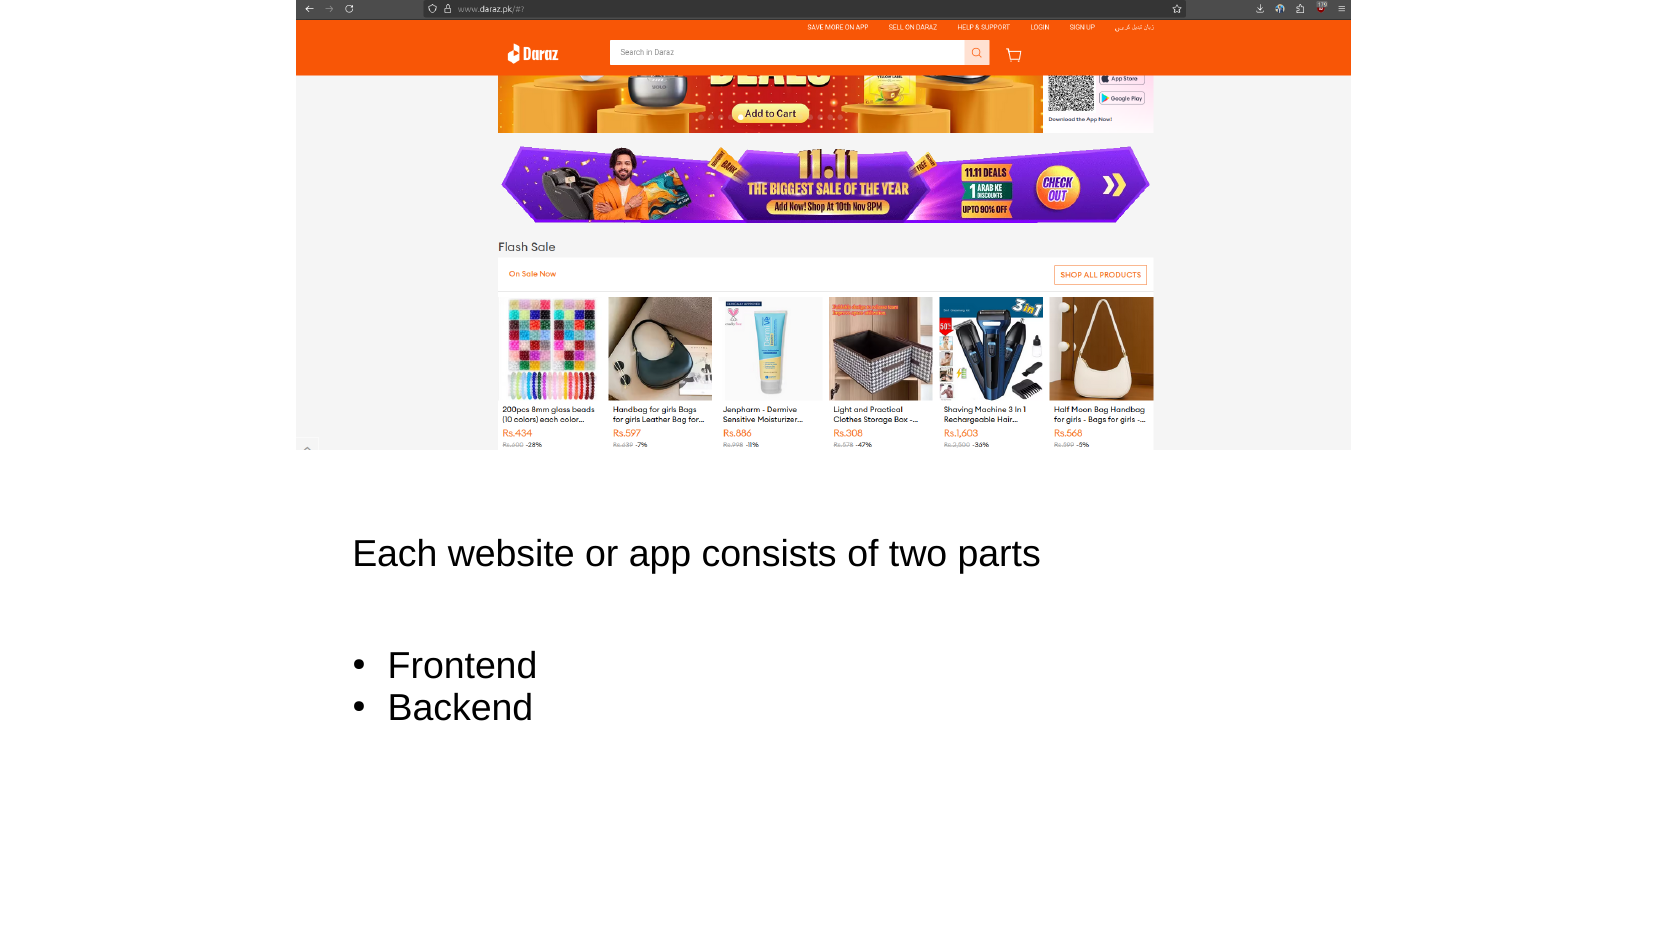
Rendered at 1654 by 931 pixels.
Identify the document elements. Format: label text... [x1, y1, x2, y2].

picture [296, 0, 1351, 451]
text_box Each website or app consists of two parts [337, 525, 1057, 624]
text_box Frontend Backend [337, 637, 553, 737]
